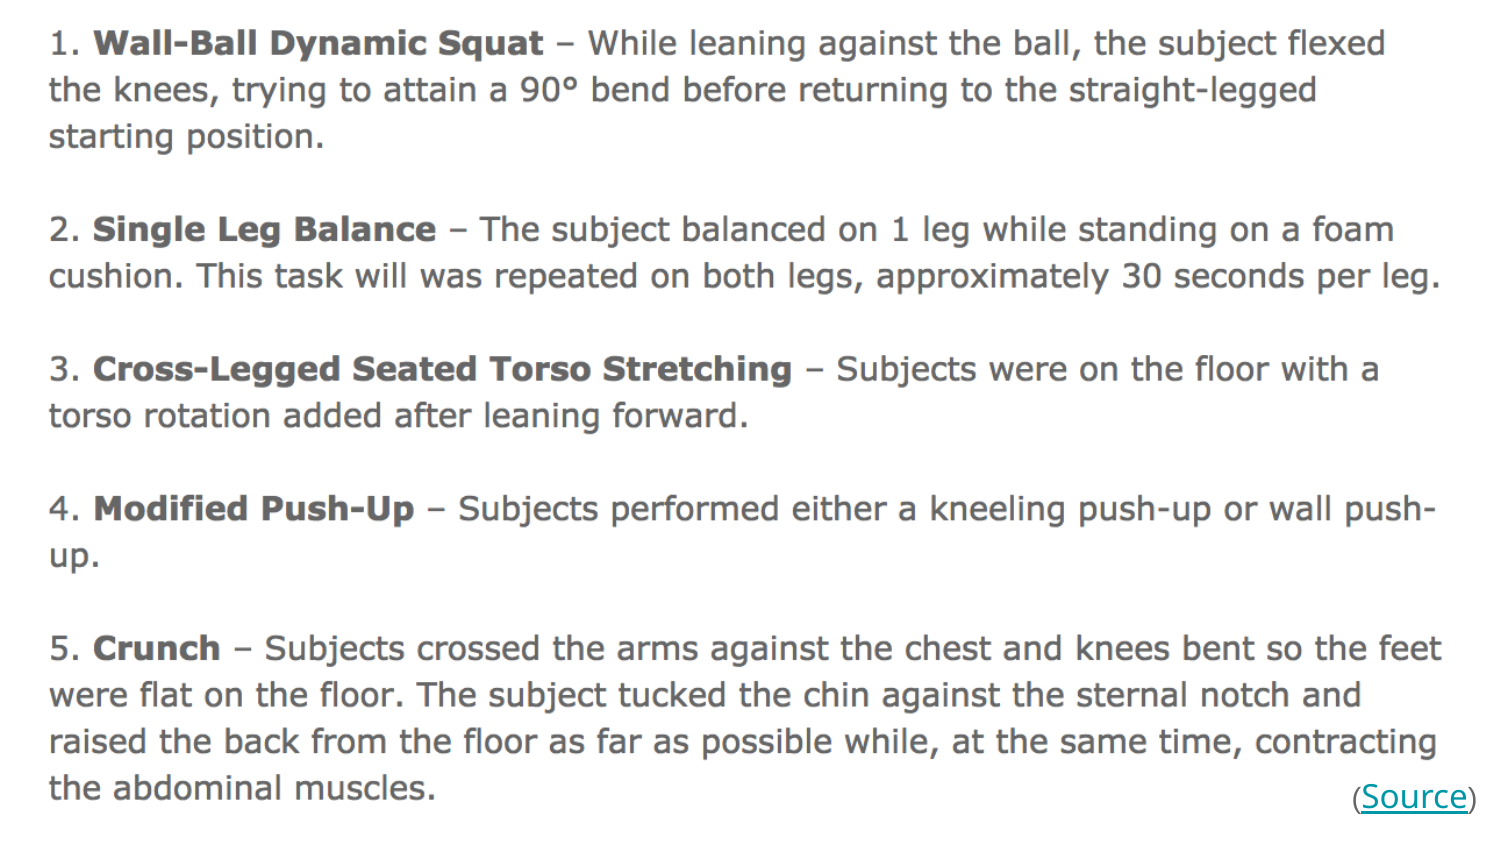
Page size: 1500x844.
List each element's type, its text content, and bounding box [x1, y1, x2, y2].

picture [7, 0, 1493, 844]
text_box (Source) [1284, 763, 1493, 833]
